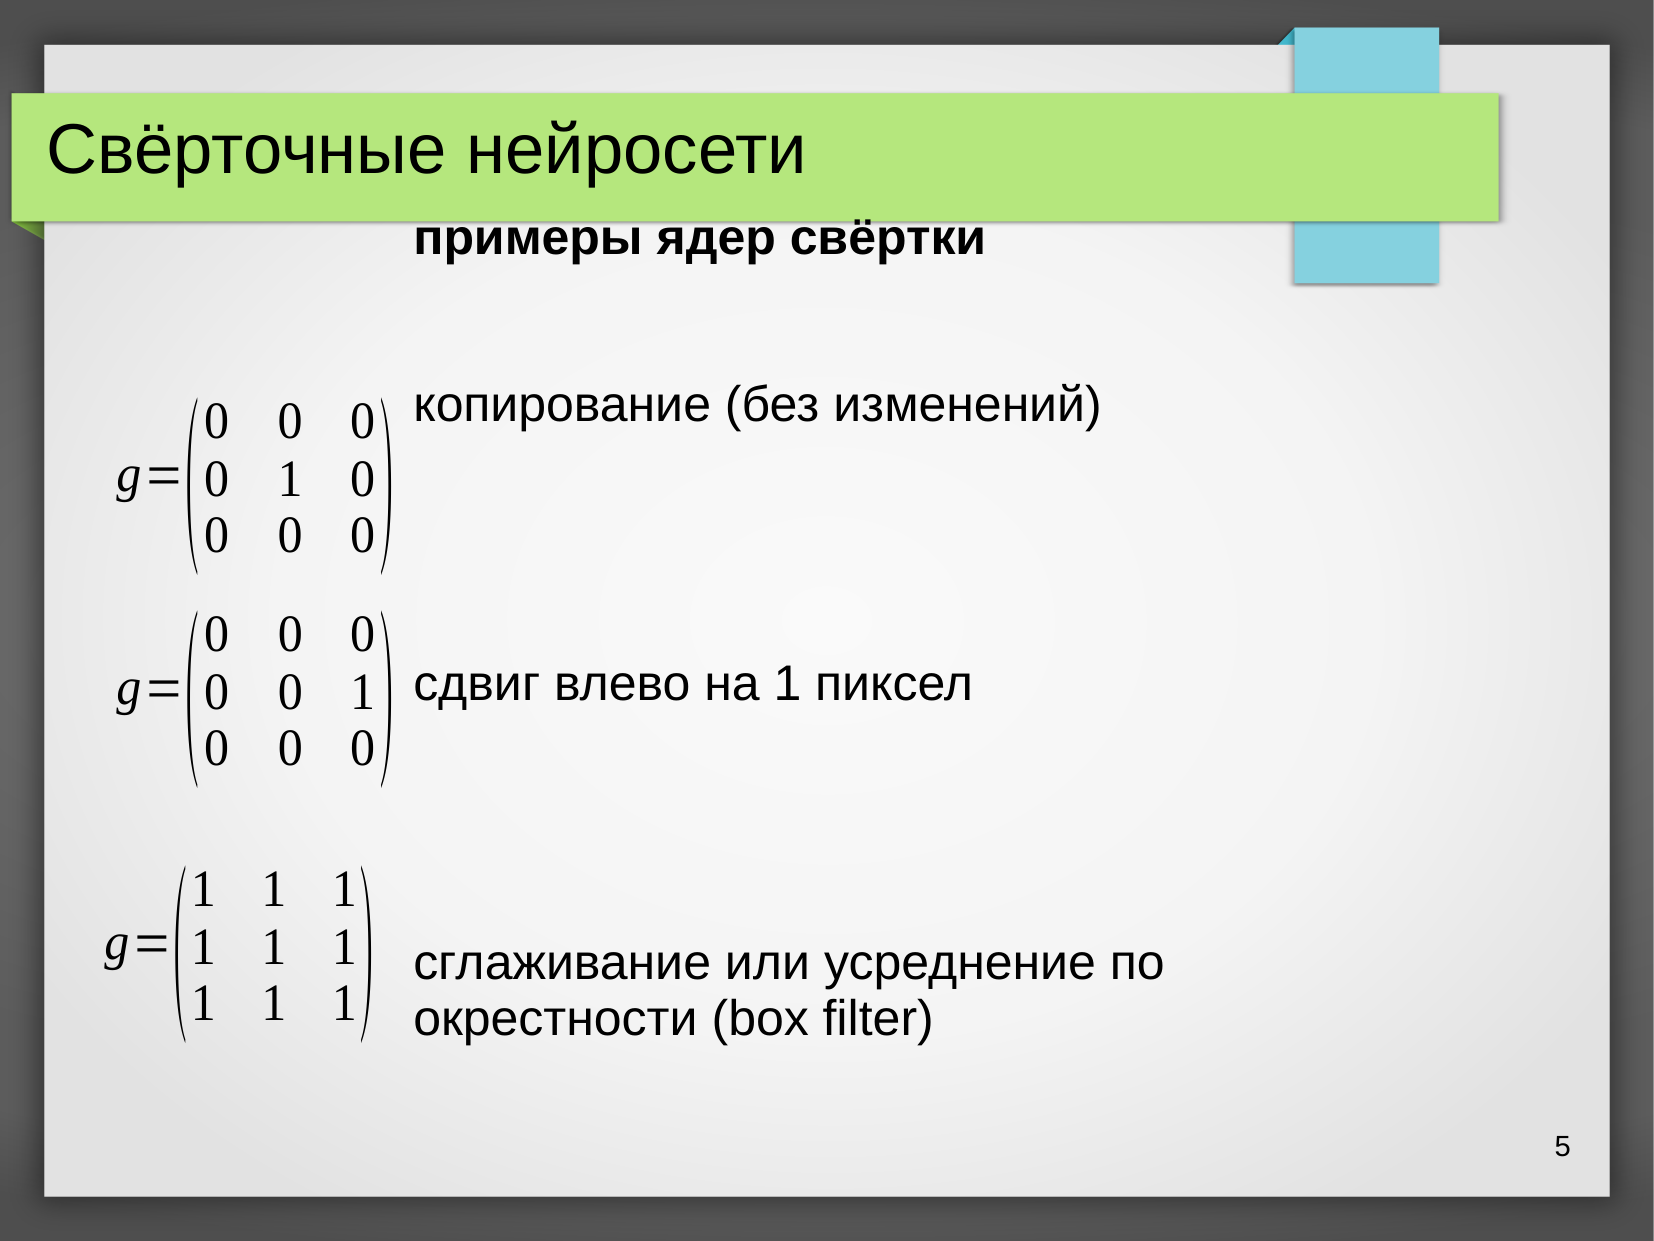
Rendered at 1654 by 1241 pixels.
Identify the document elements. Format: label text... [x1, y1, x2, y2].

subtitle примеры ядер свёртки копирование (без изменений) сдвиг влево на 1 пиксел сглаживание или усреднение по окрестности (box ﬁlter) [413, 209, 1359, 1046]
chart [96, 862, 382, 1046]
title Свёрточные нейросети [46, 109, 1499, 190]
chart [108, 394, 402, 579]
chart [108, 607, 402, 792]
picture [0, 0, 1654, 1241]
